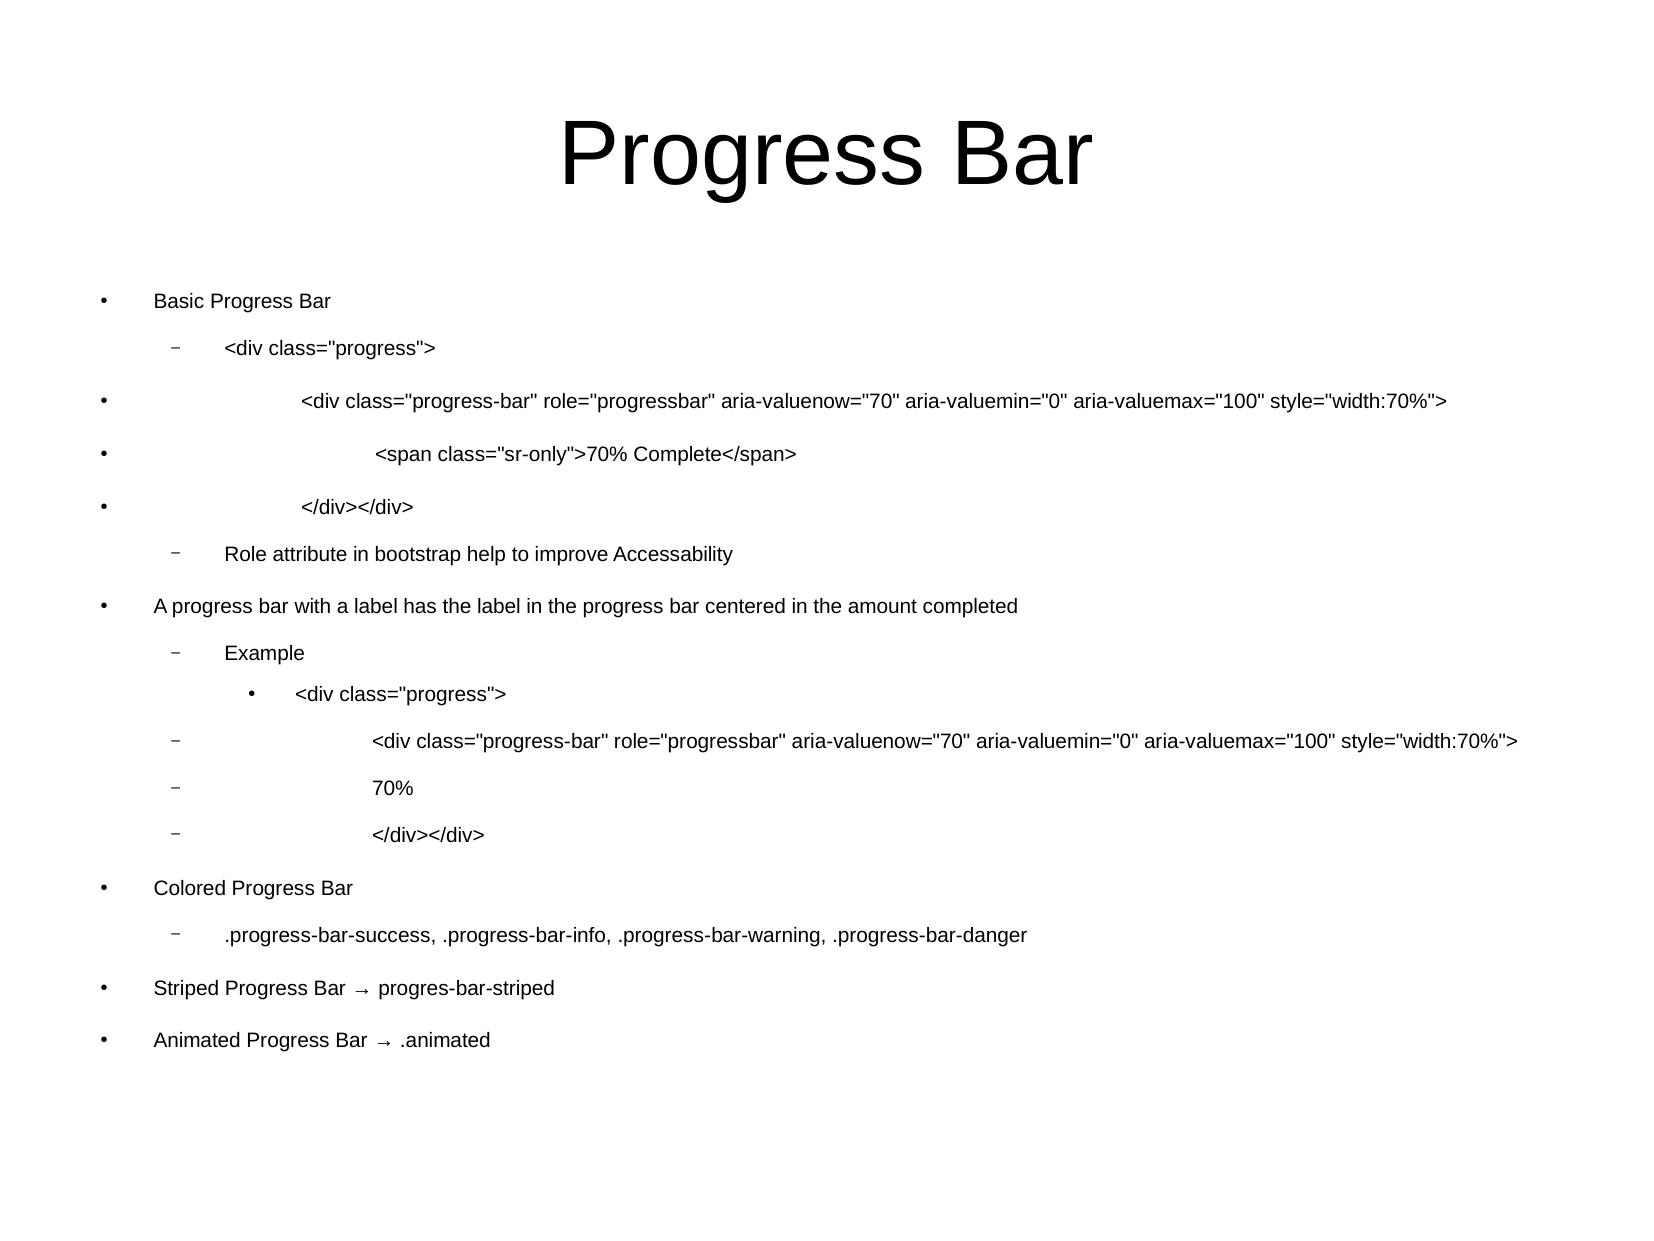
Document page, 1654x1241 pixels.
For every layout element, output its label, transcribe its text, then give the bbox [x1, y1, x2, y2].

list Basic Progress Bar <div class="progress"> <div class="progress-bar" role="progressbar" aria-valuenow="70" aria-valuemin="0" aria-valuemax="100" style="width:70%"> <span class="sr-only">70% Complete</span> </div></div> Role attribute in bootstrap help to improve Accessability A progress bar with a label has the label in the progress bar centered in the amount completed Example <div class="progress"> <div class="progress-bar" role="progressbar" aria-valuenow="70" aria-valuemin="0" aria-valuemax="100" style="width:70%"> 70% </div></div> Colored Progress Bar .progress-bar-success, .progress-bar-info, .progress-bar-warning, .progress-bar-danger Striped Progress Bar → progres-bar-striped Animated Progress Bar → .animated [82, 290, 1571, 1217]
title Progress Bar [82, 49, 1571, 257]
